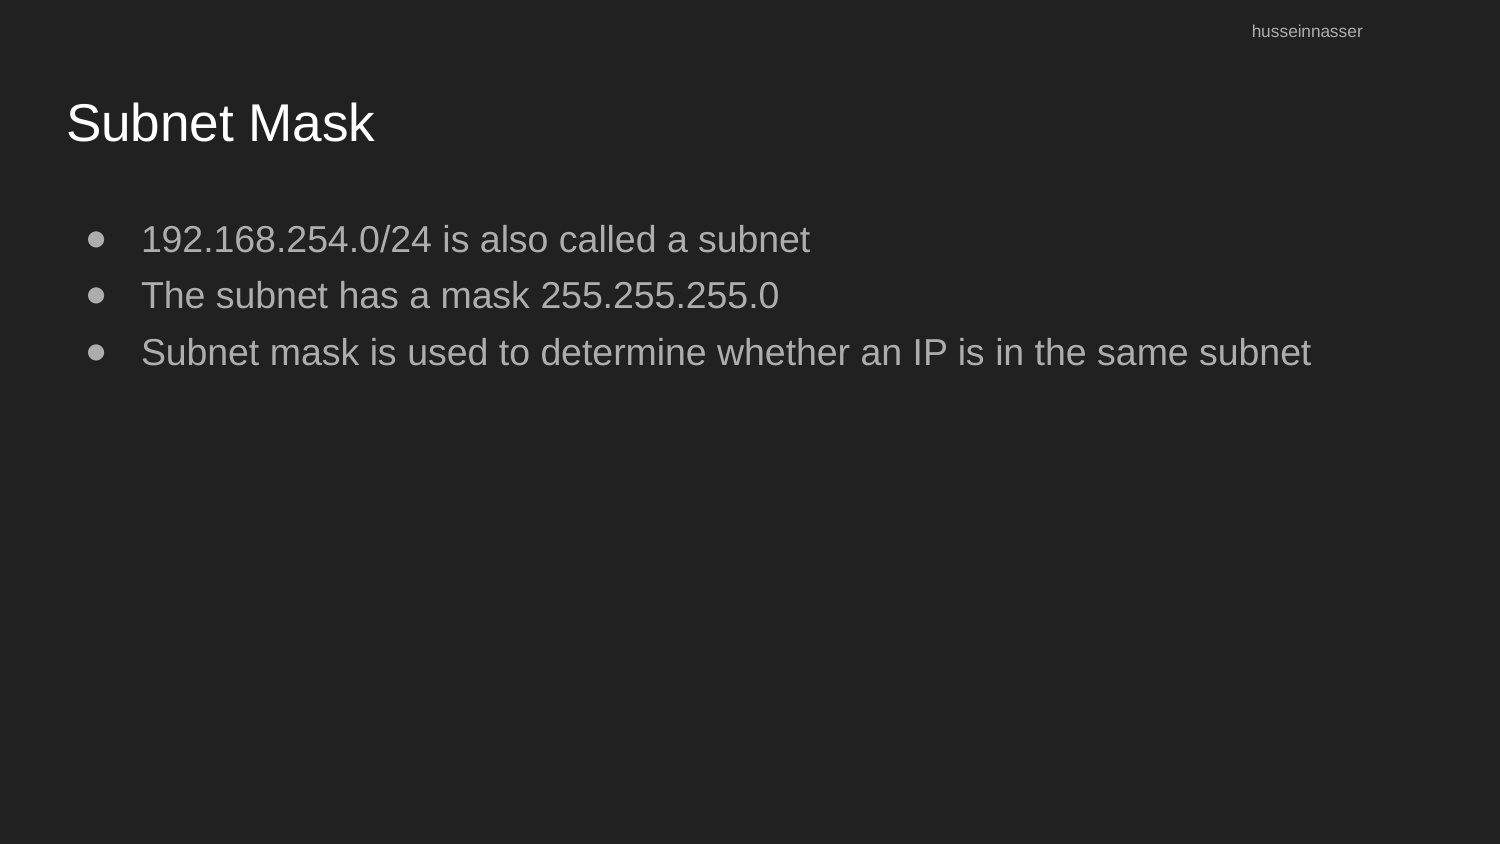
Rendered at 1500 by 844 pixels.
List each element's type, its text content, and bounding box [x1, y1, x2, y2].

list 192.168.254.0/24 is also called a subnet The subnet has a mask 255.255.255.0 Subnet mask is used to determine whether an IP is in the same subnet [51, 189, 1449, 750]
title Subnet Mask [51, 72, 1449, 167]
subtitle husseinnasser [1236, 11, 1492, 53]
